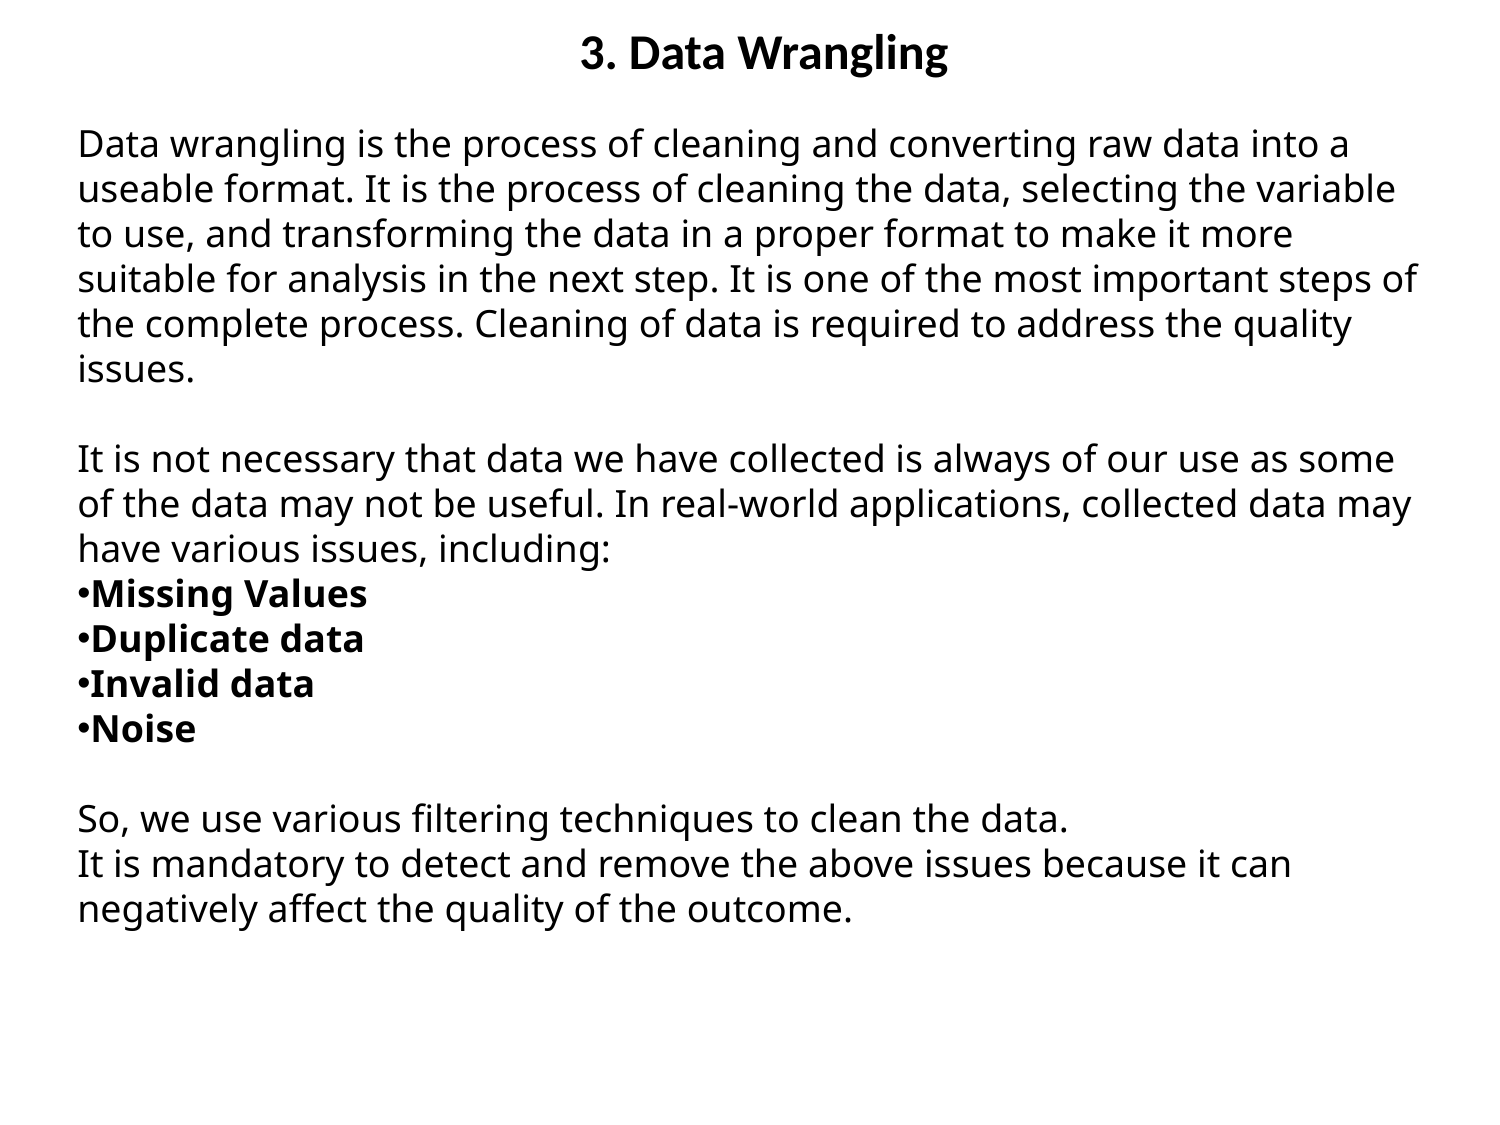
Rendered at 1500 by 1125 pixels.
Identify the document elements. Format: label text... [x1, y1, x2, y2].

text_box 3. Data Wrangling [564, 12, 964, 88]
text_box Data wrangling is the process of cleaning and converting raw data into a useable format. It is the process of cleaning the data, selecting the variable to use, and transforming the data in a proper format to make it more suitable for analysis in the next step. It is one of the most important steps of the complete process. Cleaning of data is required to address the quality issues. It is not necessary that data we have collected is always of our use as some of the data may not be useful. In real-world applications, collected data may have various issues, including: Missing Values Duplicate data Invalid data Noise So, we use various filtering techniques to clean the data. It is mandatory to detect and remove the above issues because it can negatively affect the quality of the outcome. [62, 112, 1450, 1028]
